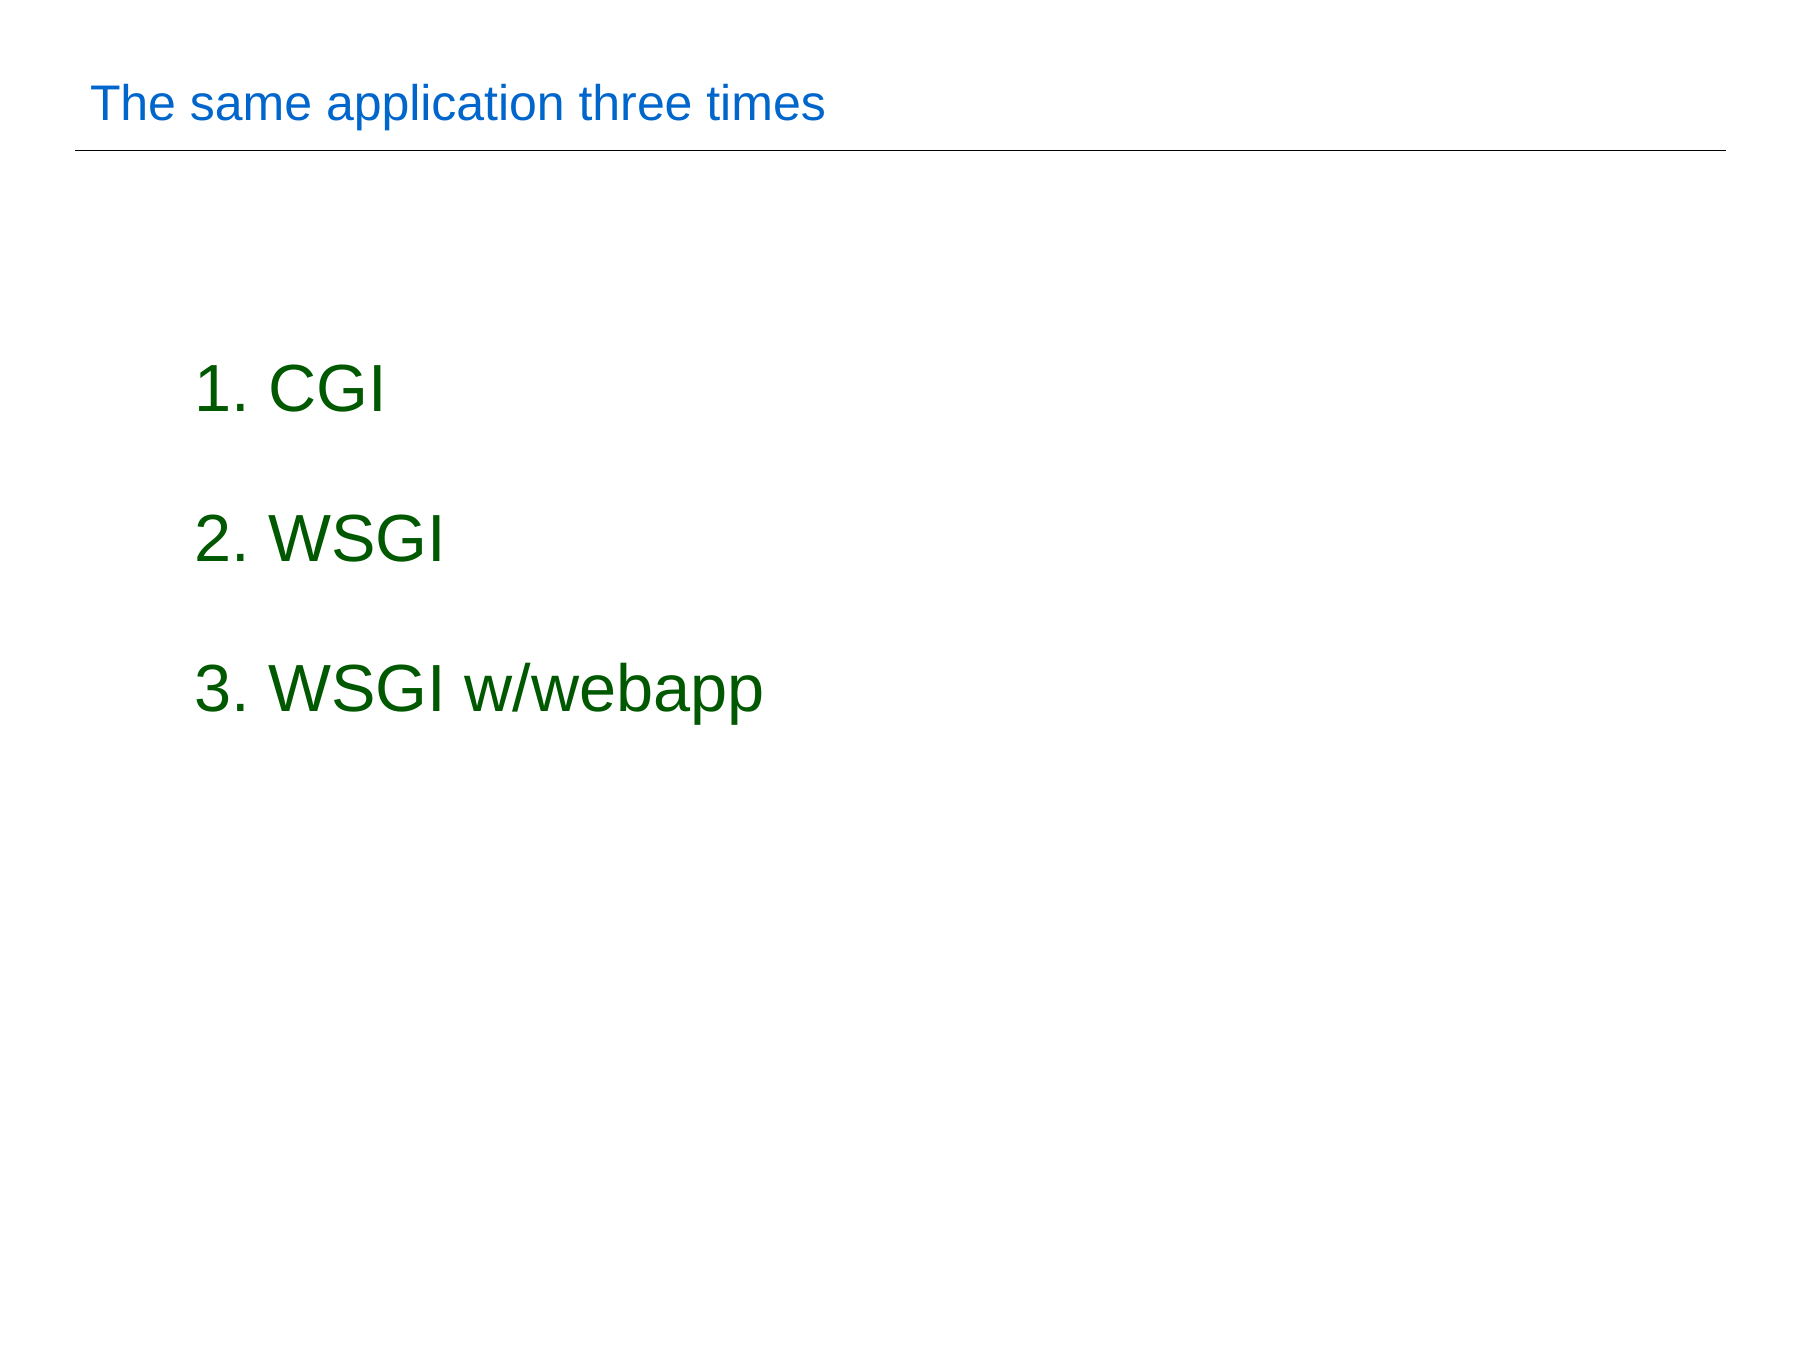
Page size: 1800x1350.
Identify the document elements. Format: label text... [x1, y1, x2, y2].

title The same application three times [90, 61, 1710, 151]
text_box 1. CGI 2. WSGI 3. WSGI w/webapp [180, 269, 1426, 658]
